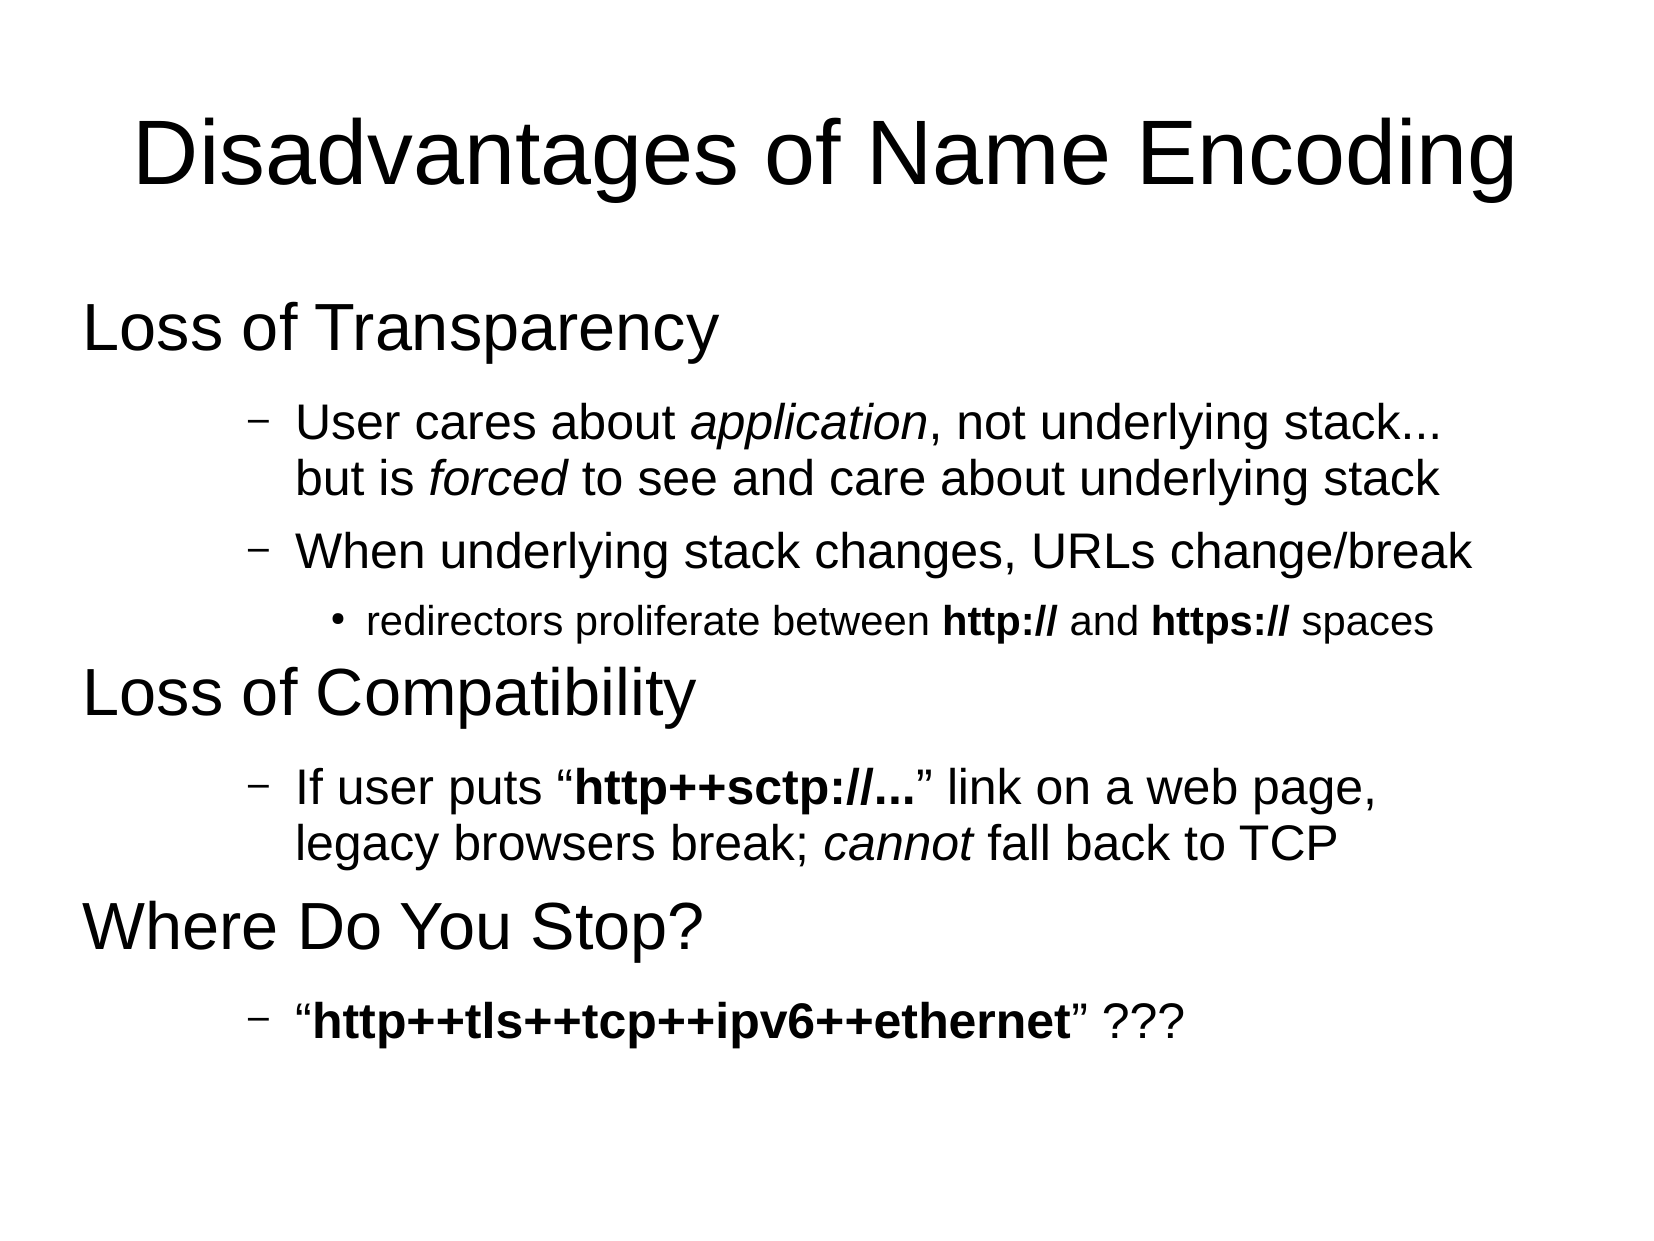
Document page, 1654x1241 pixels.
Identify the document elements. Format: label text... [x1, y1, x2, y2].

list Loss of Transparency User cares about application, not underlying stack... but is forced to see and care about underlying stack When underlying stack changes, URLs change/break redirectors proliferate between http:// and https:// spaces Loss of Compatibility If user puts “http++sctp://...” link on a web page, legacy browsers break; cannot fall back to TCP Where Do You Stop? “http++tls++tcp++ipv6++ethernet” ??? [82, 290, 1571, 1094]
title Disadvantages of Name Encoding [82, 49, 1571, 257]
